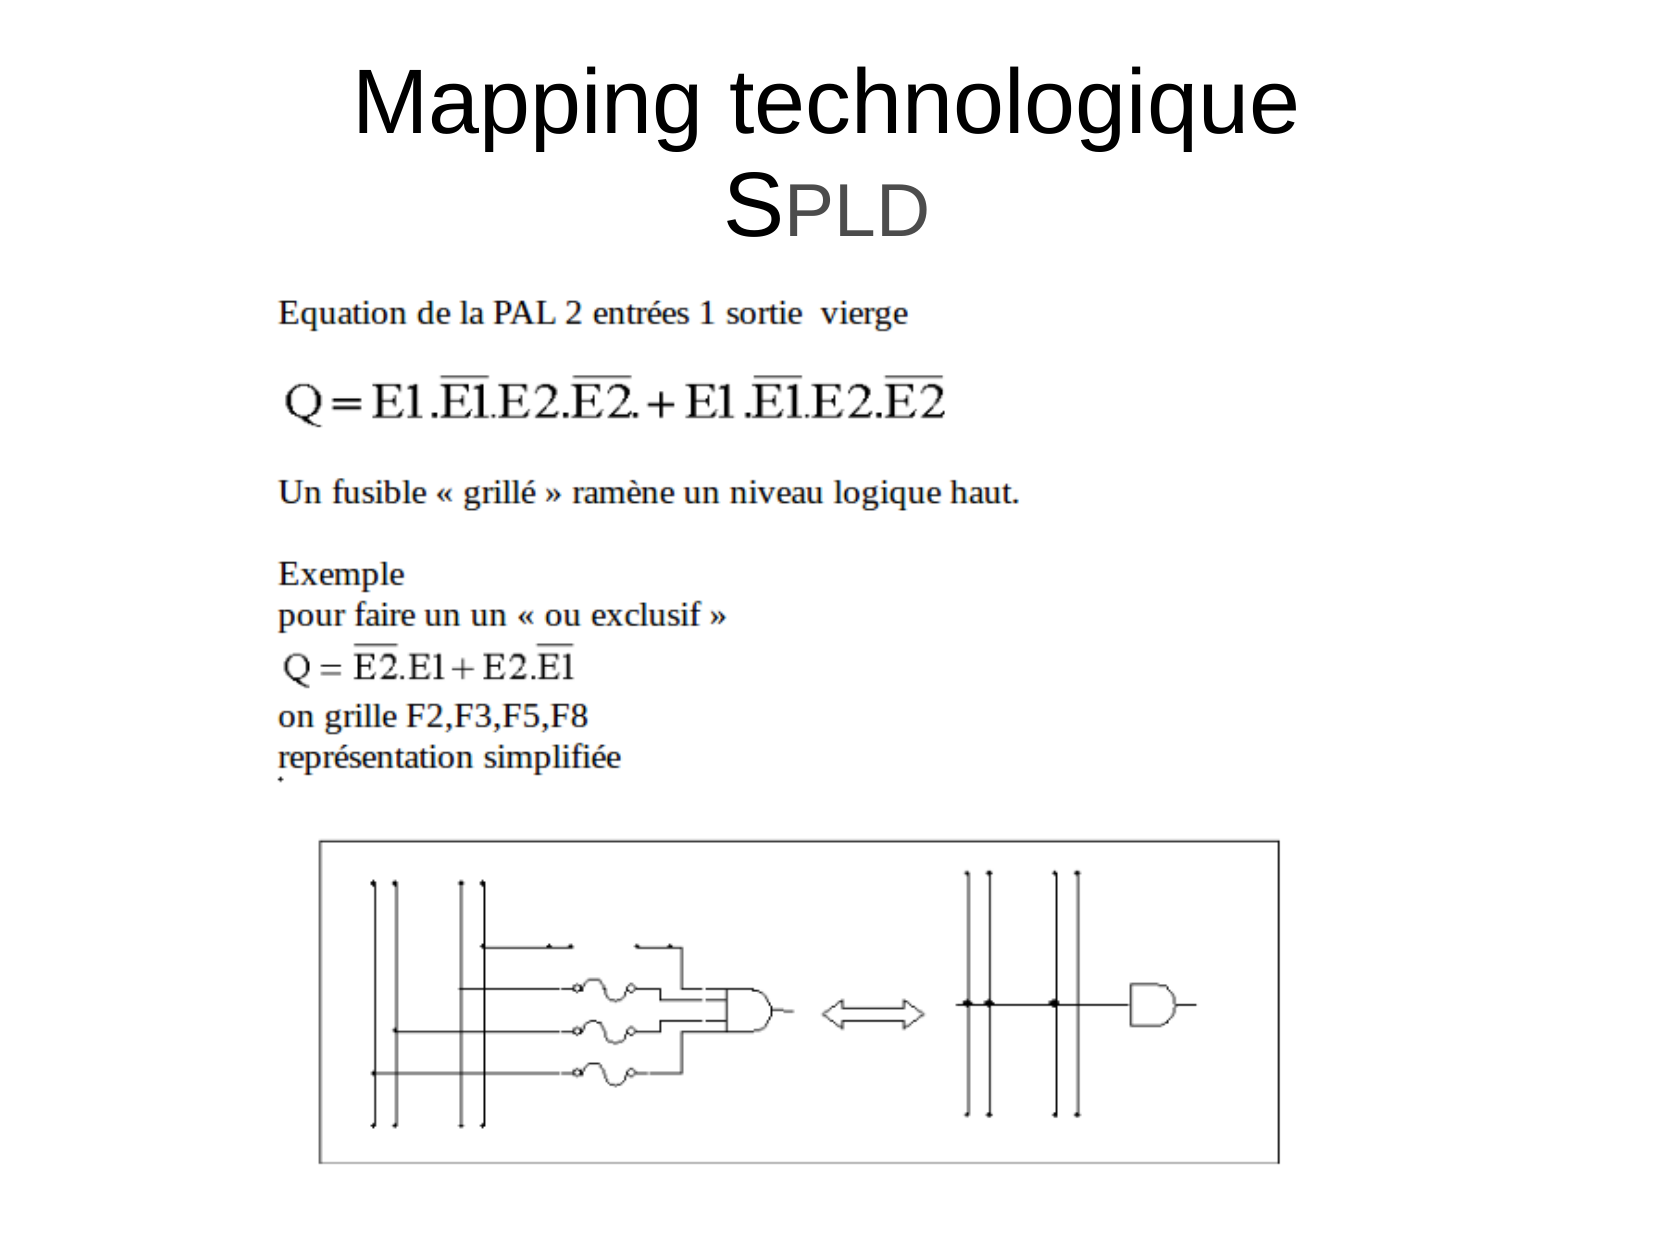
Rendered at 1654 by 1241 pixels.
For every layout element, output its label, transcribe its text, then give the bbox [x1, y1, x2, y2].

picture [271, 271, 1406, 1182]
title Mapping technologique SPLD [82, 50, 1571, 256]
